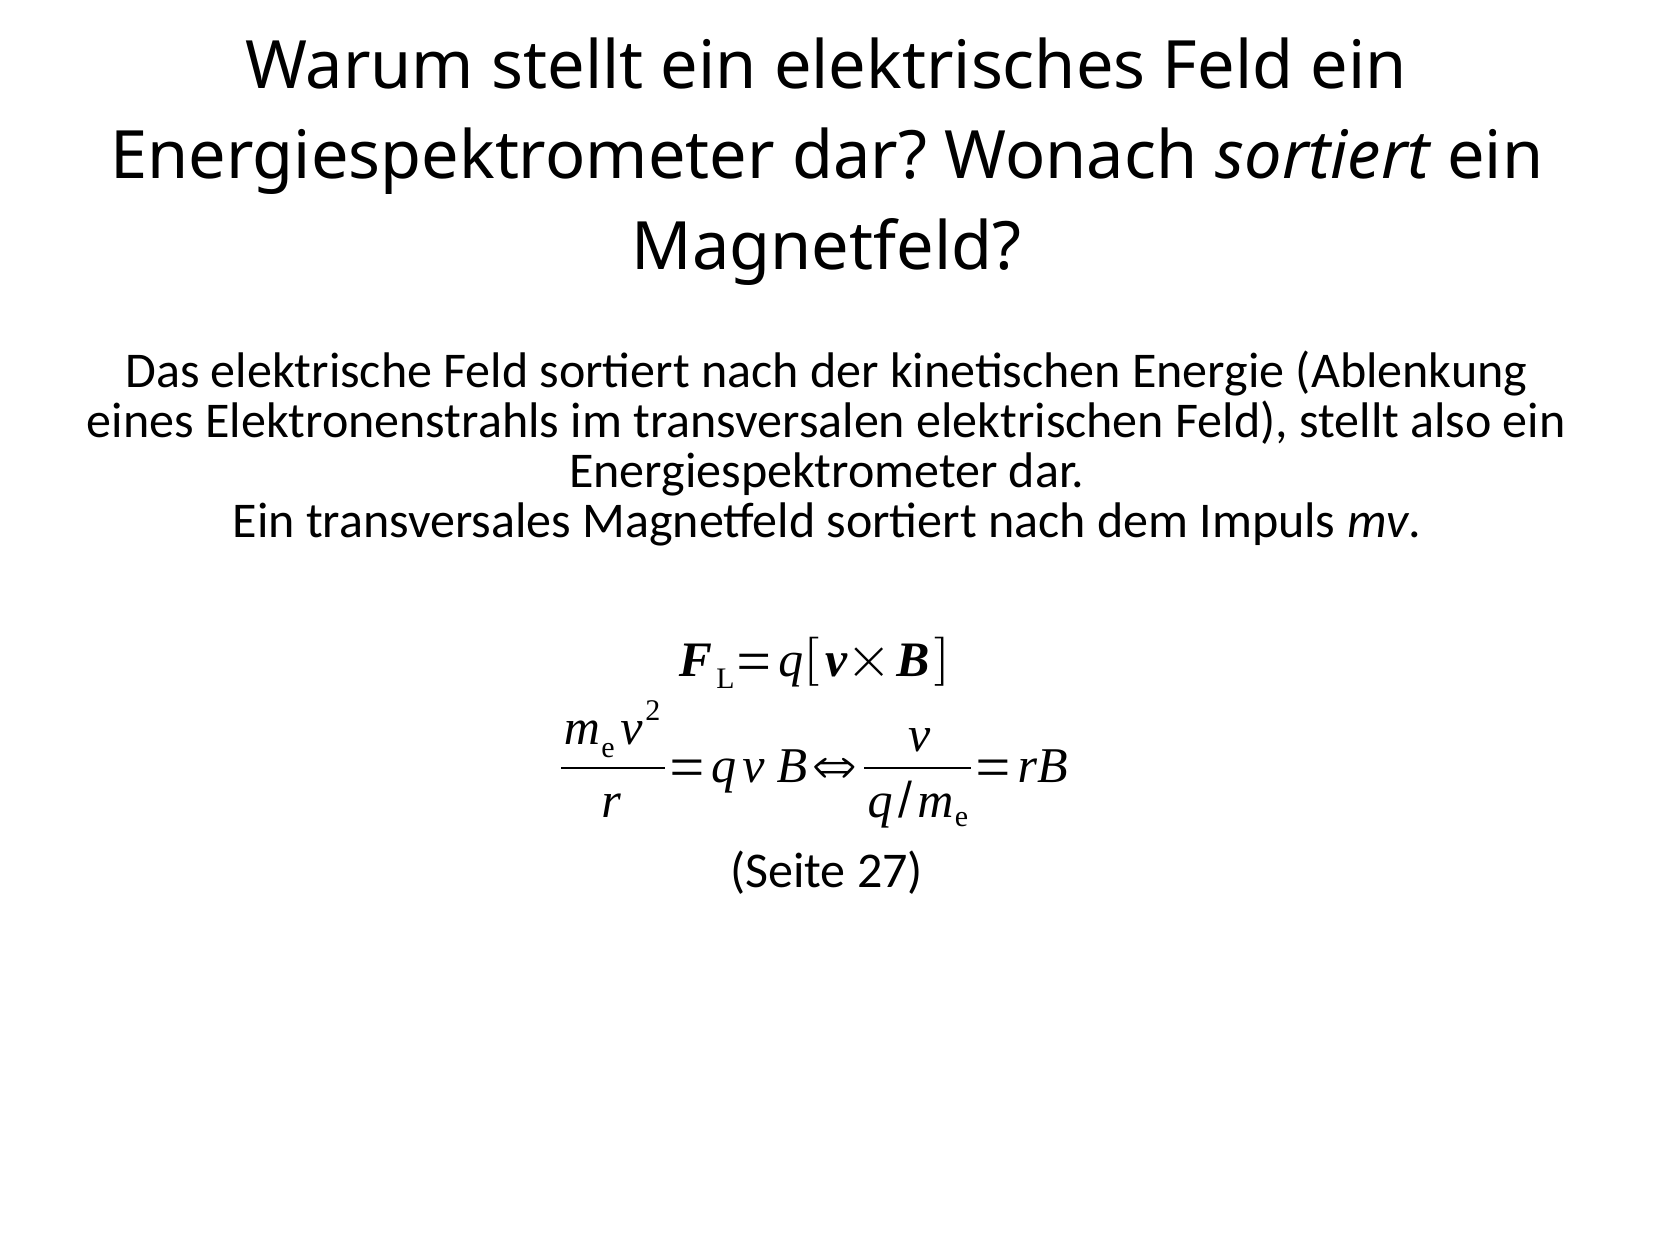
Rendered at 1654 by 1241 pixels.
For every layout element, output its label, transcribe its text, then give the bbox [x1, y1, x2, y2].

subtitle Das elektrische Feld sortiert nach der kinetischen Energie (Ablenkung eines Elektronenstrahls im transversalen elektrischen Feld), stellt also ein Energiespektrometer dar. Ein transversales Magnetfeld sortiert nach dem Impuls mv. (Seite 27) [82, 283, 1571, 1016]
chart [545, 632, 1081, 835]
title Warum stellt ein elektrisches Feld ein Energiespektrometer dar? Wonach sortiert ein Magnetfeld? [82, 19, 1571, 283]
